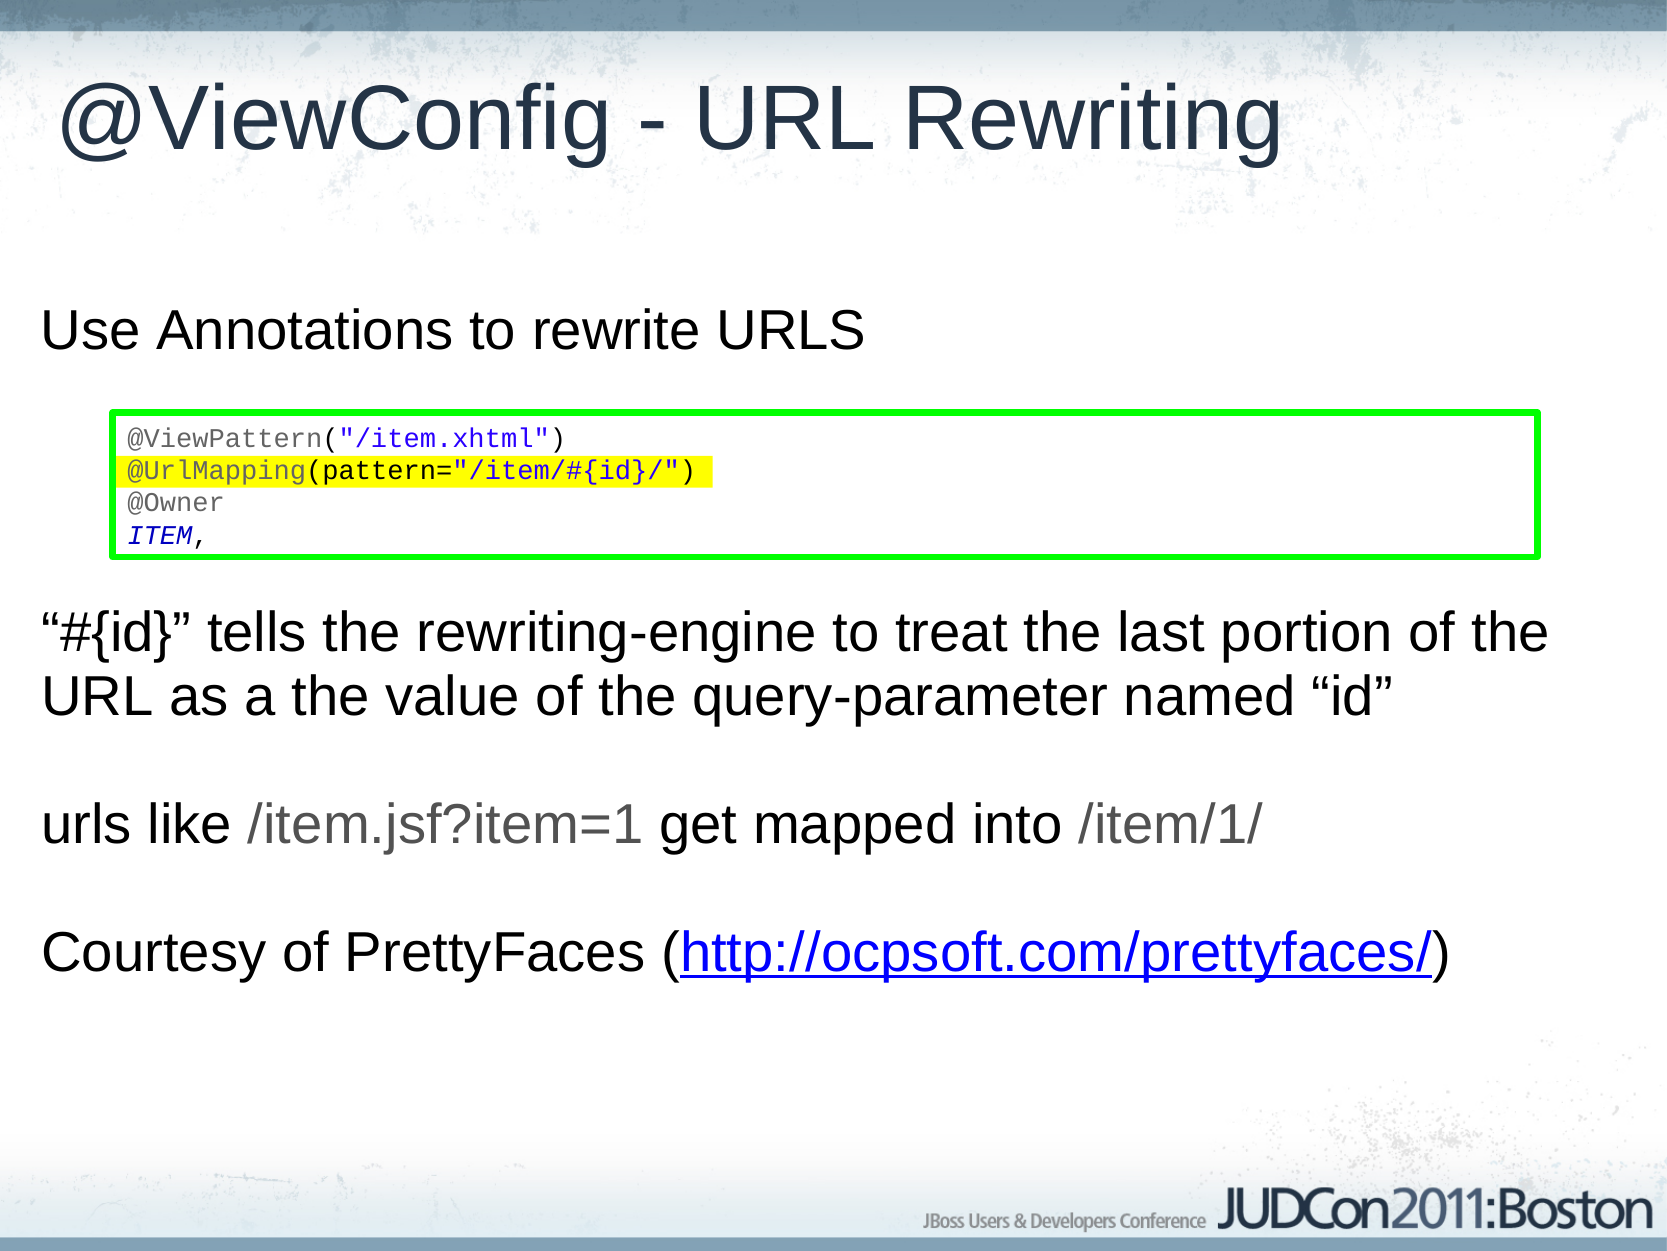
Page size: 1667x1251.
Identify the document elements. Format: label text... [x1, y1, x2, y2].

text_box @ViewPattern("/item.xhtml") @UrlMapping(pattern="/item/#{id}/") @Owner ITEM, [112, 412, 1538, 558]
picture [0, 0, 1667, 1251]
title @ViewConfig - URL Rewriting [40, 50, 1627, 216]
list Use Annotations to rewrite URLS [40, 298, 1628, 413]
text_box “#{id}” tells the rewriting-engine to treat the last portion of the URL as a the value of the query-parameter named “id” urls like /item.jsf?item=1 get mapped into /item/1/ Courtesy of PrettyFaces (http://ocpsoft.com/prettyfaces/) [41, 599, 1569, 985]
